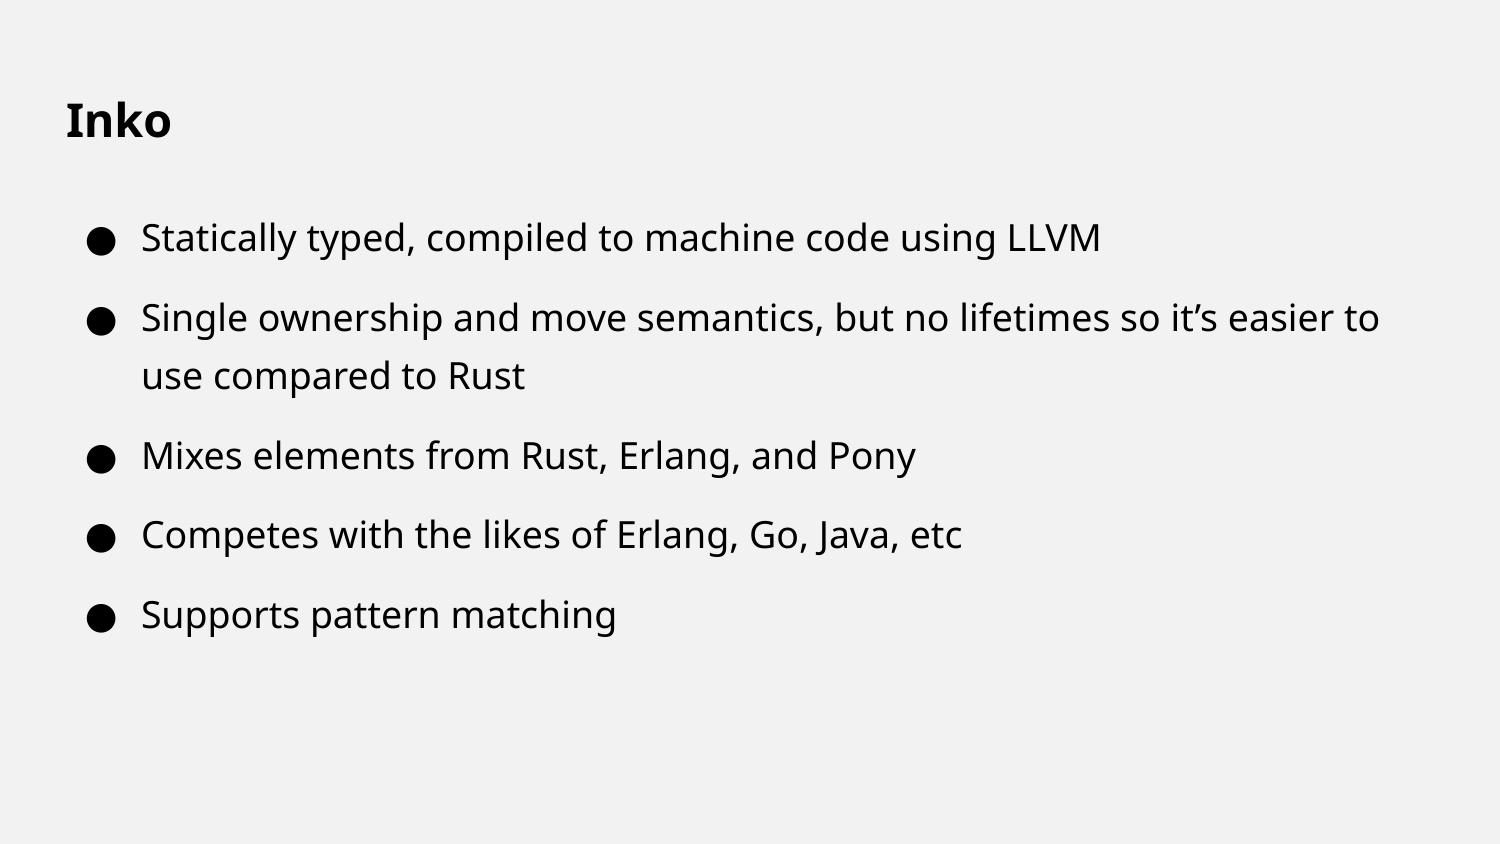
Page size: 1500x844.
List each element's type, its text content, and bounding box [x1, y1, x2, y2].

list Statically typed, compiled to machine code using LLVM Single ownership and move semantics, but no lifetimes so it’s easier to use compared to Rust Mixes elements from Rust, Erlang, and Pony Competes with the likes of Erlang, Go, Java, etc Supports pattern matching [51, 189, 1449, 750]
title Inko [51, 72, 1449, 167]
